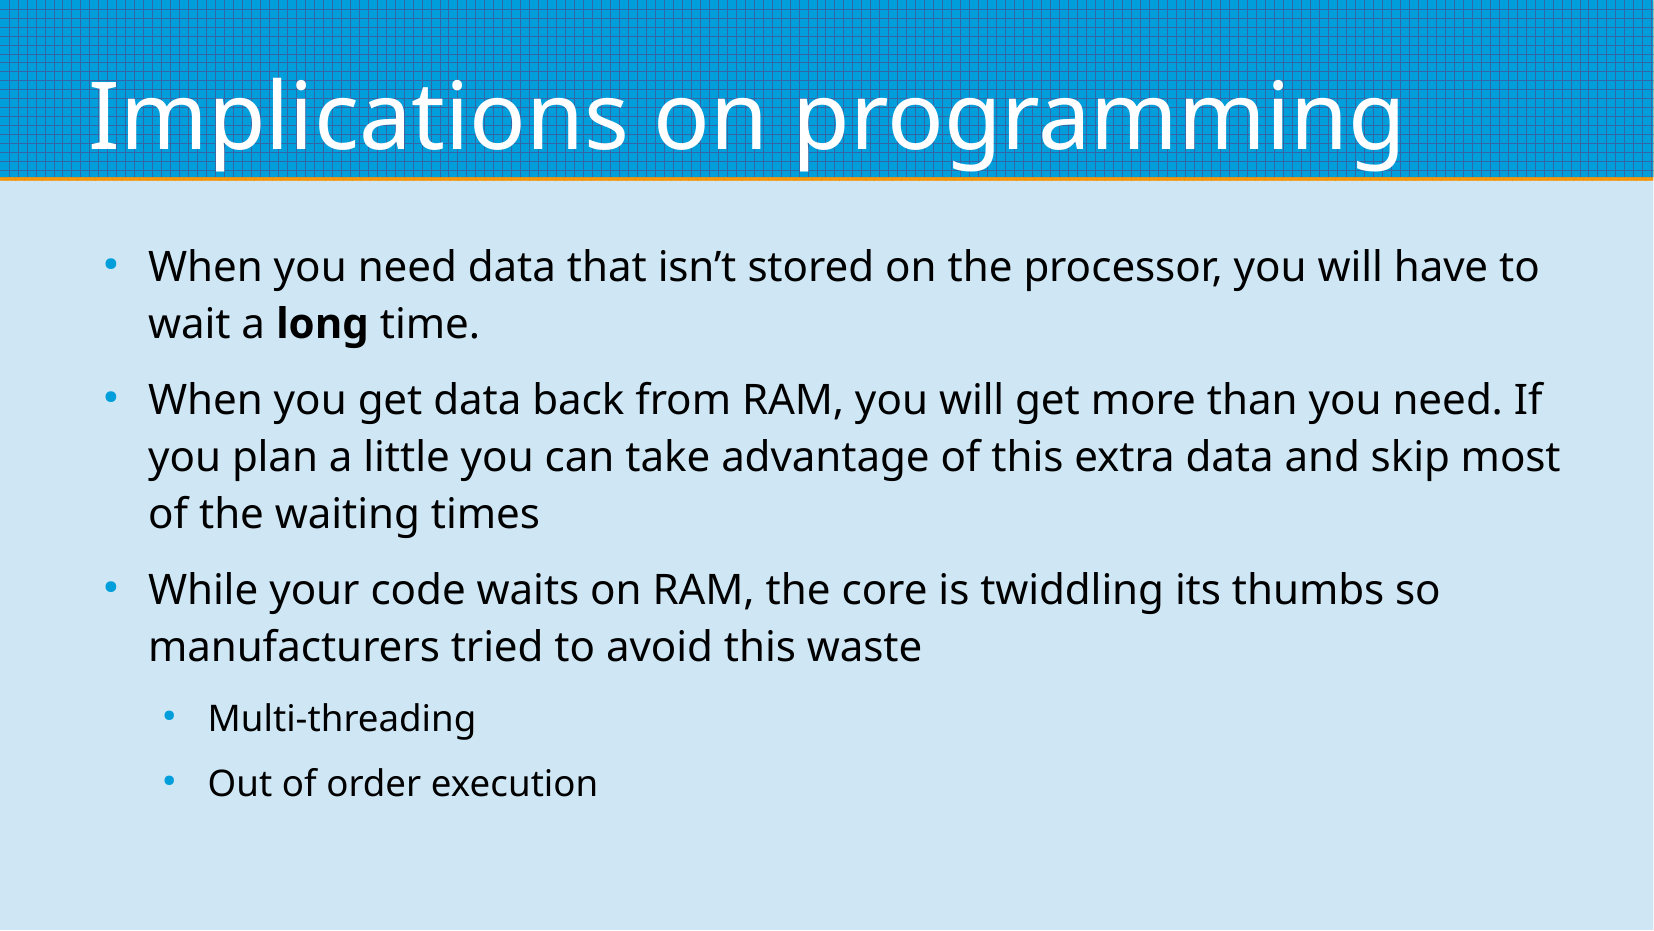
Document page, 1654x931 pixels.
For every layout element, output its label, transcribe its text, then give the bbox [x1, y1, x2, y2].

list When you need data that isn’t stored on the processor, you will have to wait a long time. When you get data back from RAM, you will get more than you need. If you plan a little you can take advantage of this extra data and skip most of the waiting times While your code waits on RAM, the core is twiddling its thumbs so manufacturers tried to avoid this waste Multi-threading Out of order execution [88, 236, 1565, 813]
title Implications on programming [88, 14, 1565, 178]
